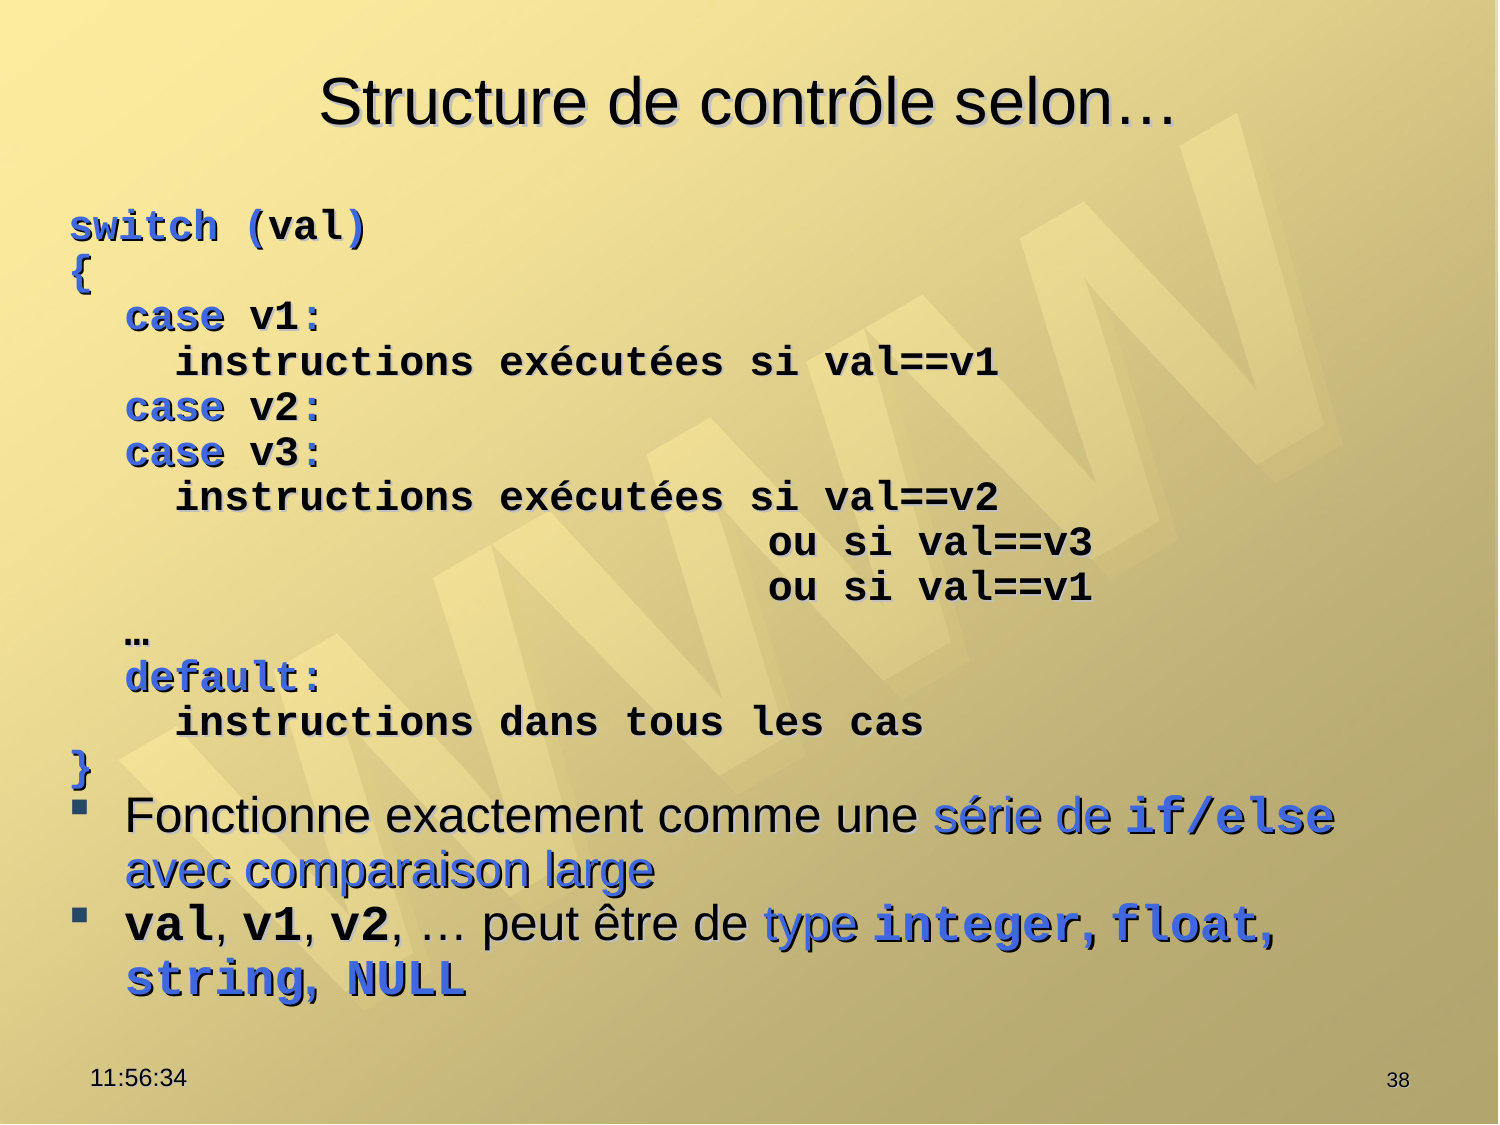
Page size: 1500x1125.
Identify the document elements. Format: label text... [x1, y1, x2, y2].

list switch (val) { case v1: instructions exécutées si val==v1 case v2: case v3: instructions exécutées si val==v2 ou si val==v3 ou si val==v1 … default: instructions dans tous les cas } Fonctionne exactement comme une série de if/else avec comparaison large val, v1, v2, … peut être de type integer, float, string, NULL [53, 196, 1449, 1024]
text_box 18:45:30 [74, 1058, 426, 1100]
title Structure de contrôle selon… [75, 45, 1426, 152]
text_box <numéro> [1074, 1058, 1426, 1100]
